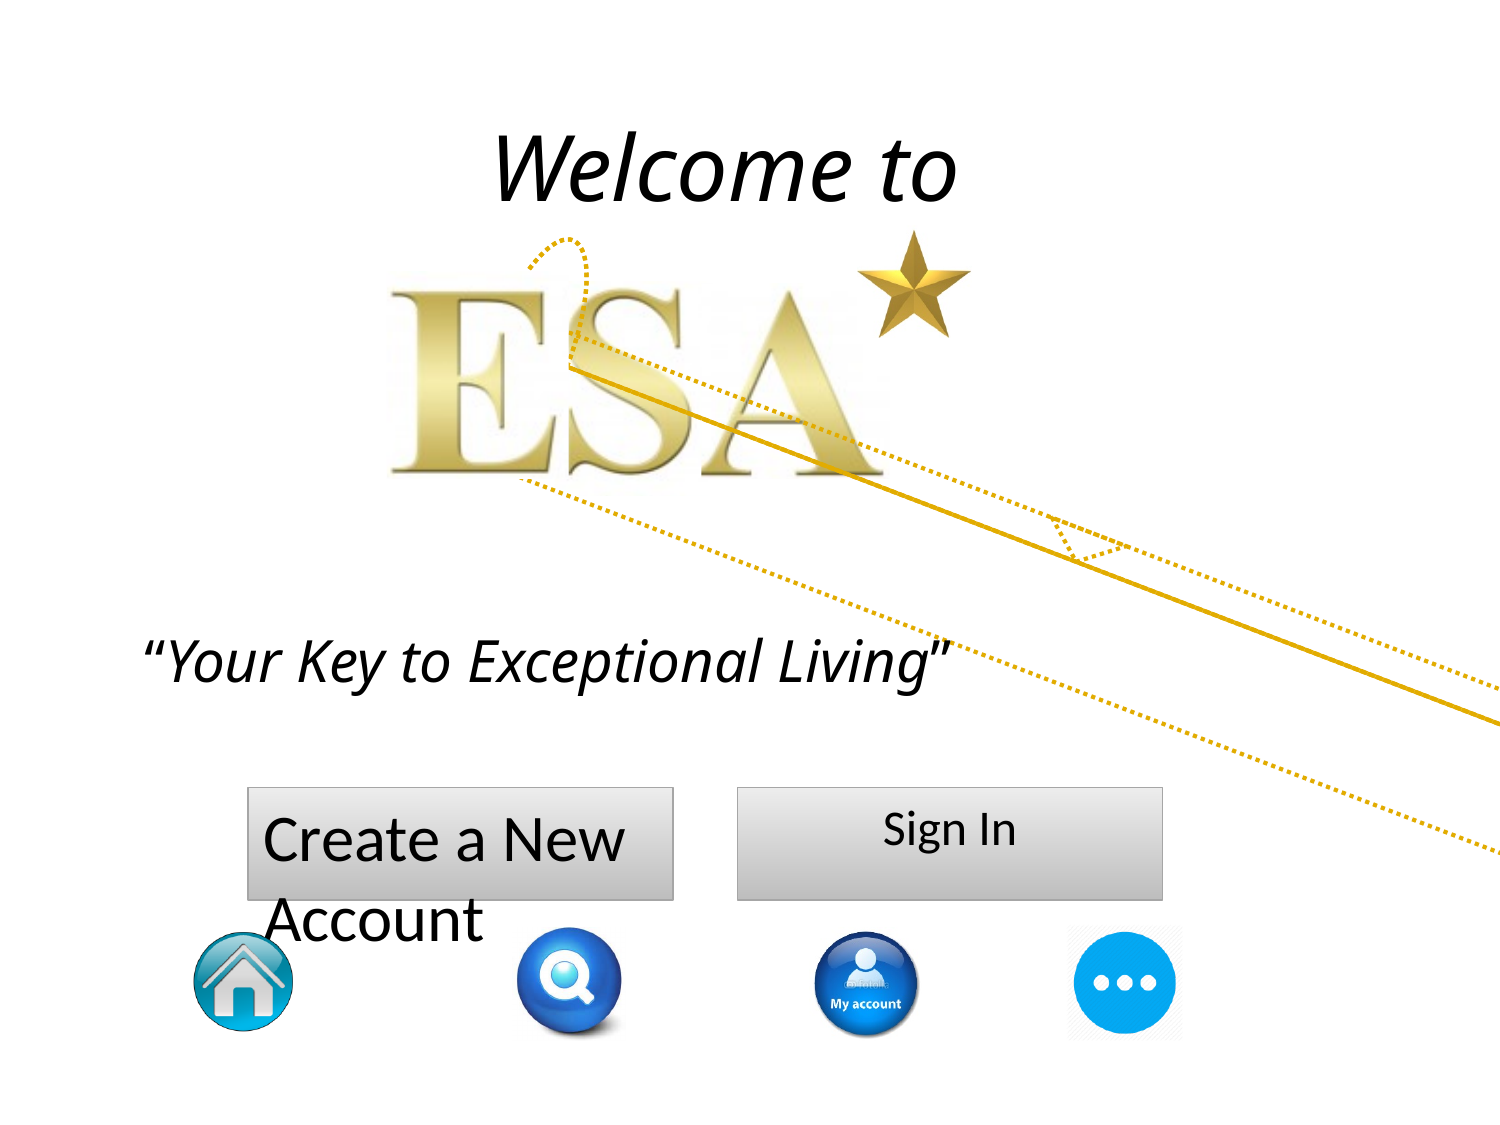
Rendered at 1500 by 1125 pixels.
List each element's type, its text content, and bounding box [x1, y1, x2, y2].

picture [187, 924, 299, 1036]
picture [1066, 924, 1183, 1041]
picture [809, 927, 922, 1041]
text_box “Your Key to Exceptional Living” [129, 616, 1217, 729]
picture [386, 225, 972, 496]
picture [512, 927, 626, 1041]
text_box Welcome to [257, 101, 1183, 227]
text_box Create a New Account [248, 787, 674, 900]
subtitle Sign In [737, 787, 1163, 900]
